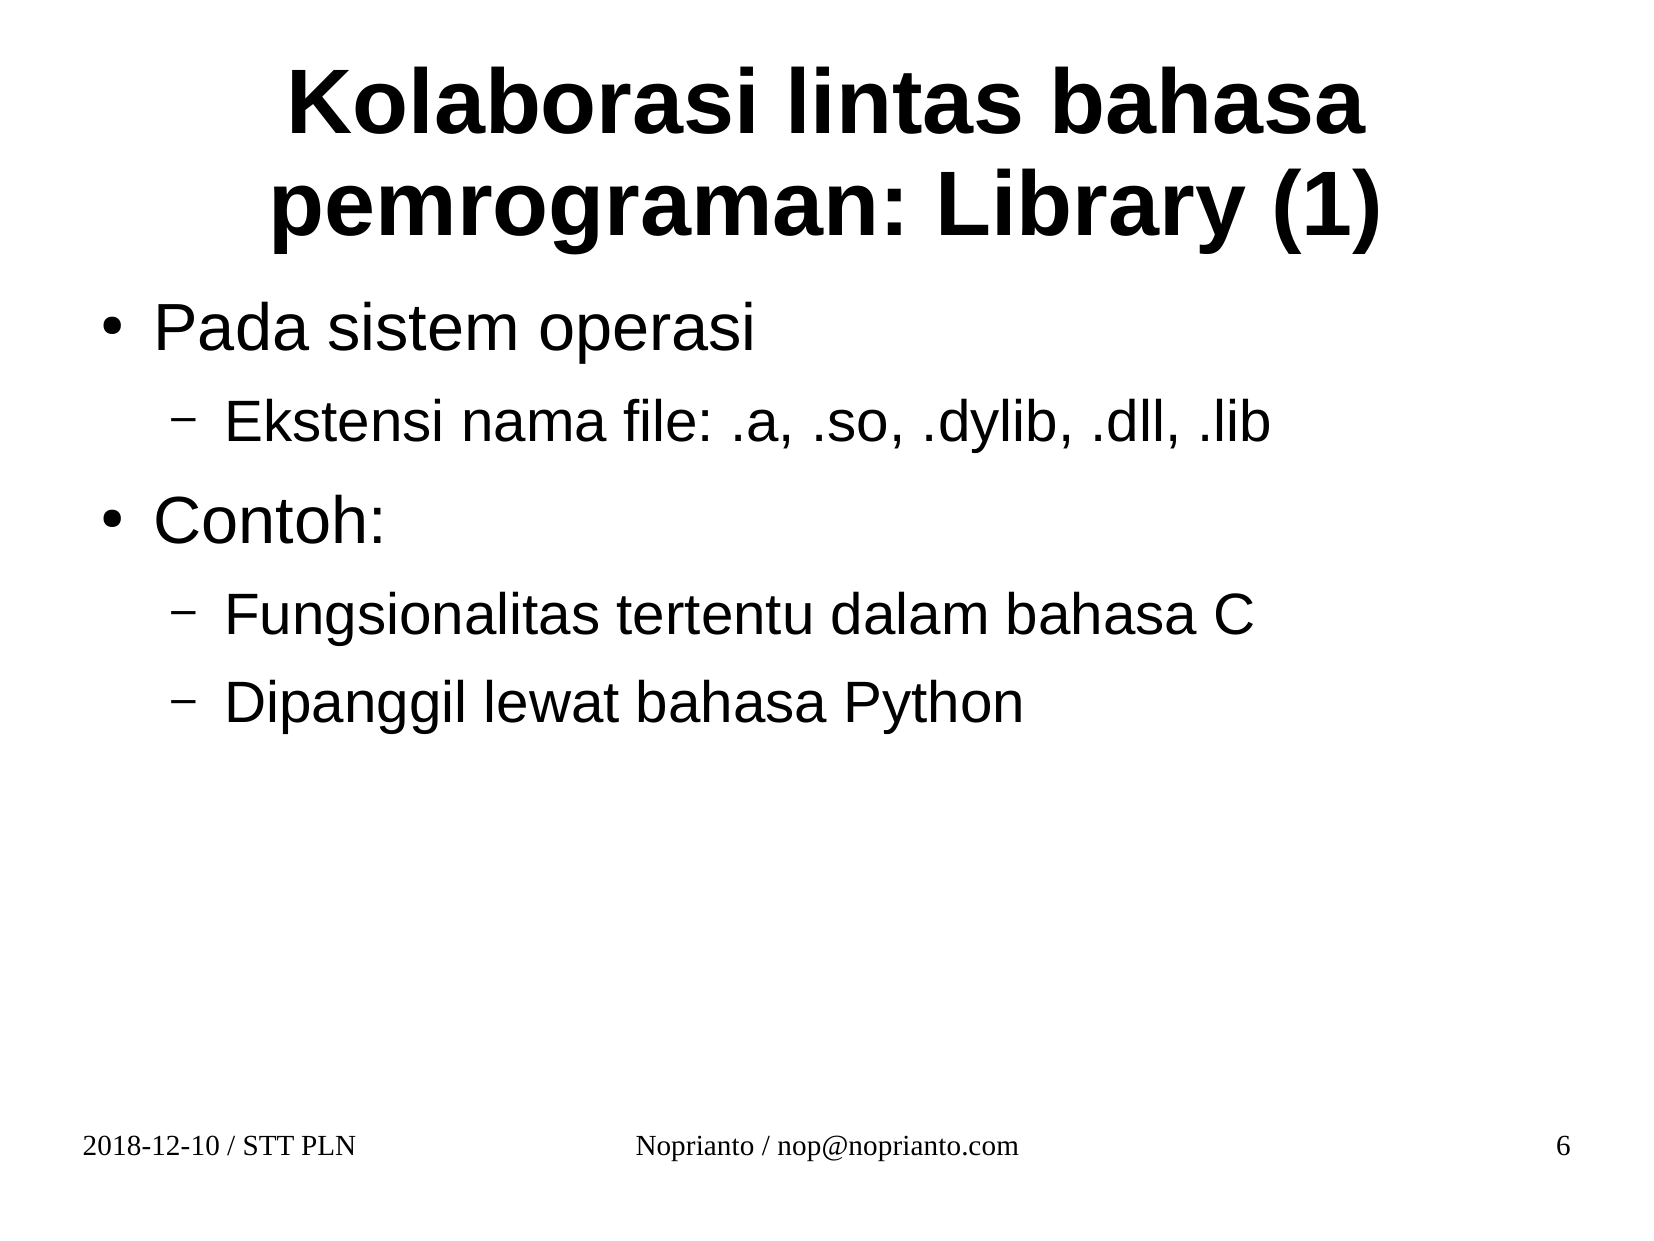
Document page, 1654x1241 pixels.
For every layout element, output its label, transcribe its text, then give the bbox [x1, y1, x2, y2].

list Pada sistem operasi Ekstensi nama file: .a, .so, .dylib, .dll, .lib Contoh: Fungsionalitas tertentu dalam bahasa C Dipanggil lewat bahasa Python [82, 290, 1571, 1010]
title Kolaborasi lintas bahasa pemrograman: Library (1) [82, 49, 1571, 257]
